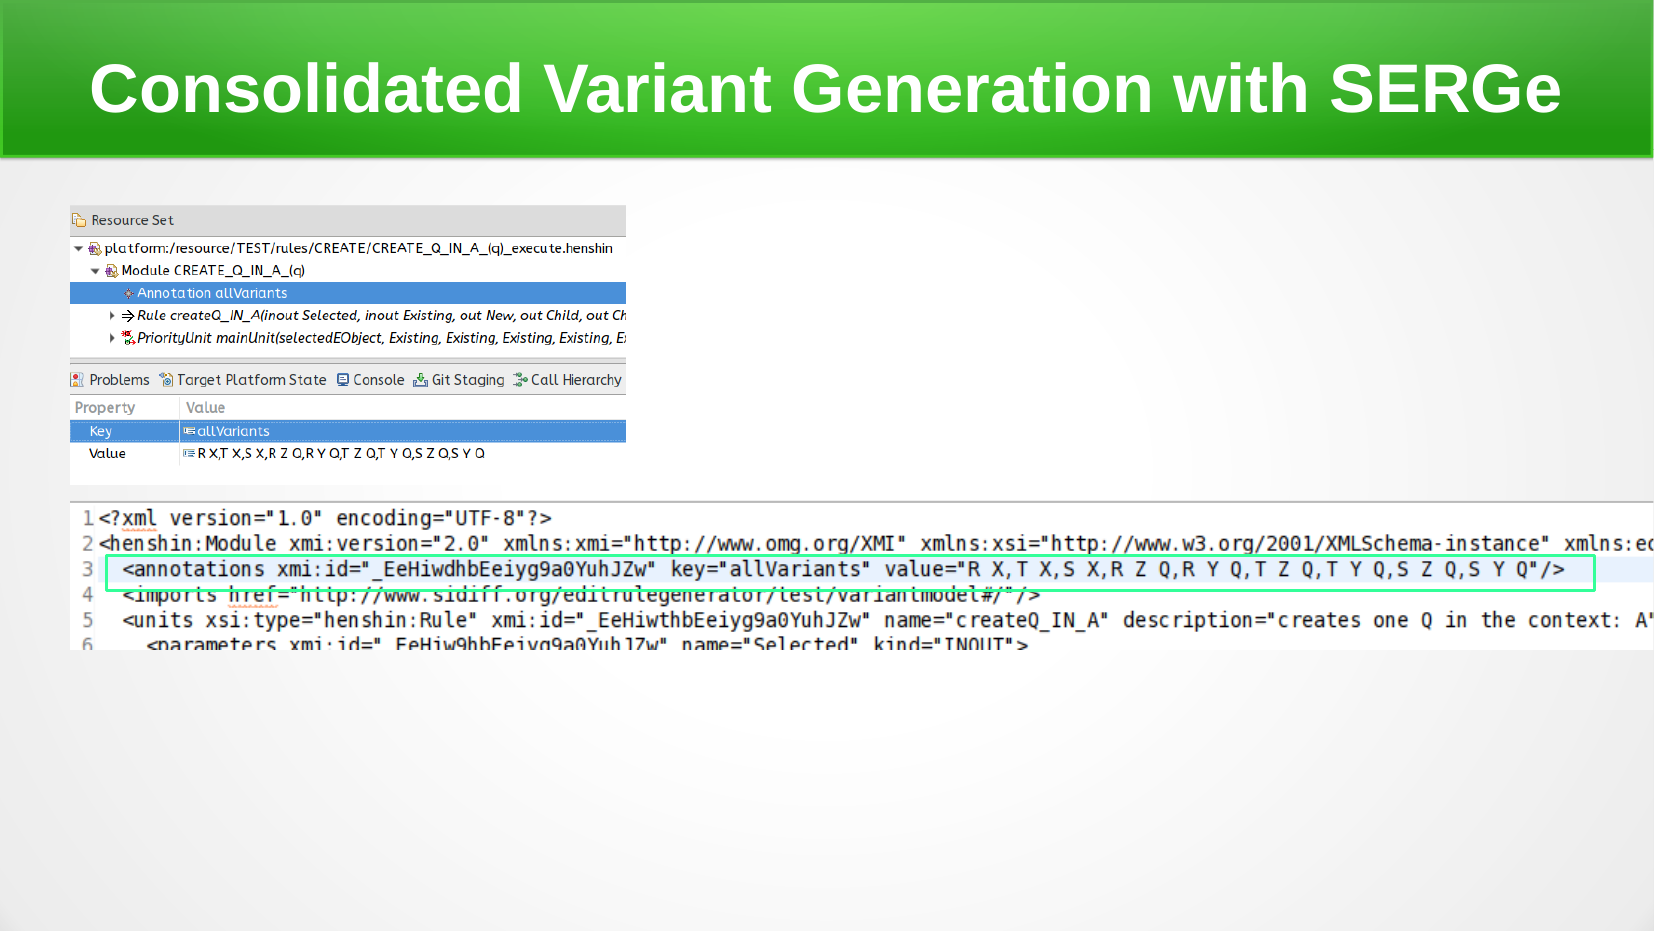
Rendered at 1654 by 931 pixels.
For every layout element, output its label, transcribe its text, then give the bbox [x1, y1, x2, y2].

title Consolidated Variant Generation with SERGe [82, 35, 1571, 142]
picture [70, 205, 626, 485]
picture [70, 500, 1654, 650]
